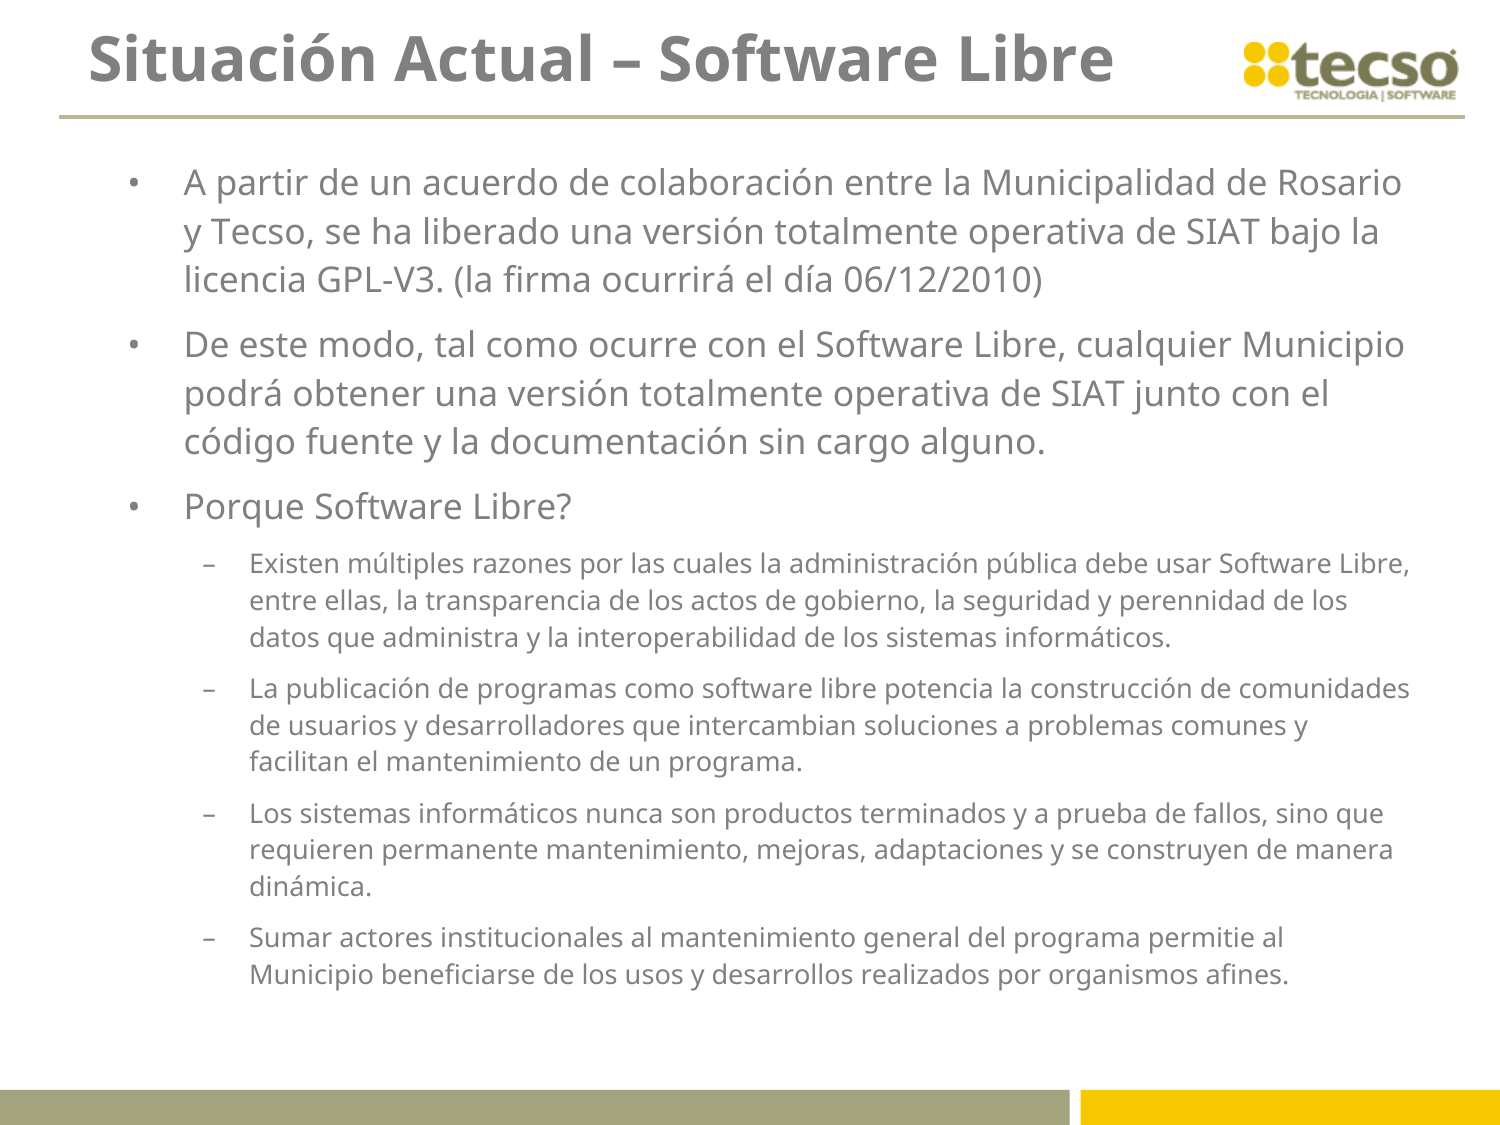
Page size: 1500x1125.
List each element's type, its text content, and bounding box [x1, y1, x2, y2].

list A partir de un acuerdo de colaboración entre la Municipalidad de Rosario y Tecso, se ha liberado una versión totalmente operativa de SIAT bajo la licencia GPL-V3. (la firma ocurrirá el día 06/12/2010) De este modo, tal como ocurre con el Software Libre, cualquier Municipio podrá obtener una versión totalmente operativa de SIAT junto con el código fuente y la documentación sin cargo alguno. Porque Software Libre? Existen múltiples razones por las cuales la administración pública debe usar Software Libre, entre ellas, la transparencia de los actos de gobierno, la seguridad y perennidad de los datos que administra y la interoperabilidad de los sistemas informáticos. La publicación de programas como software libre potencia la construcción de comunidades de usuarios y desarrolladores que intercambian soluciones a problemas comunes y facilitan el mantenimiento de un programa. Los sistemas informáticos nunca son productos terminados y a prueba de fallos, sino que requieren permanente mantenimiento, mejoras, adaptaciones y se construyen de manera dinámica. Sumar actores institucionales al mantenimiento general del programa permitie al Municipio beneficiarse de los usos y desarrollos realizados por organismos afines. [112, 149, 1426, 1051]
picture [1244, 42, 1459, 102]
title Situación Actual – Software Libre [73, 6, 1238, 211]
